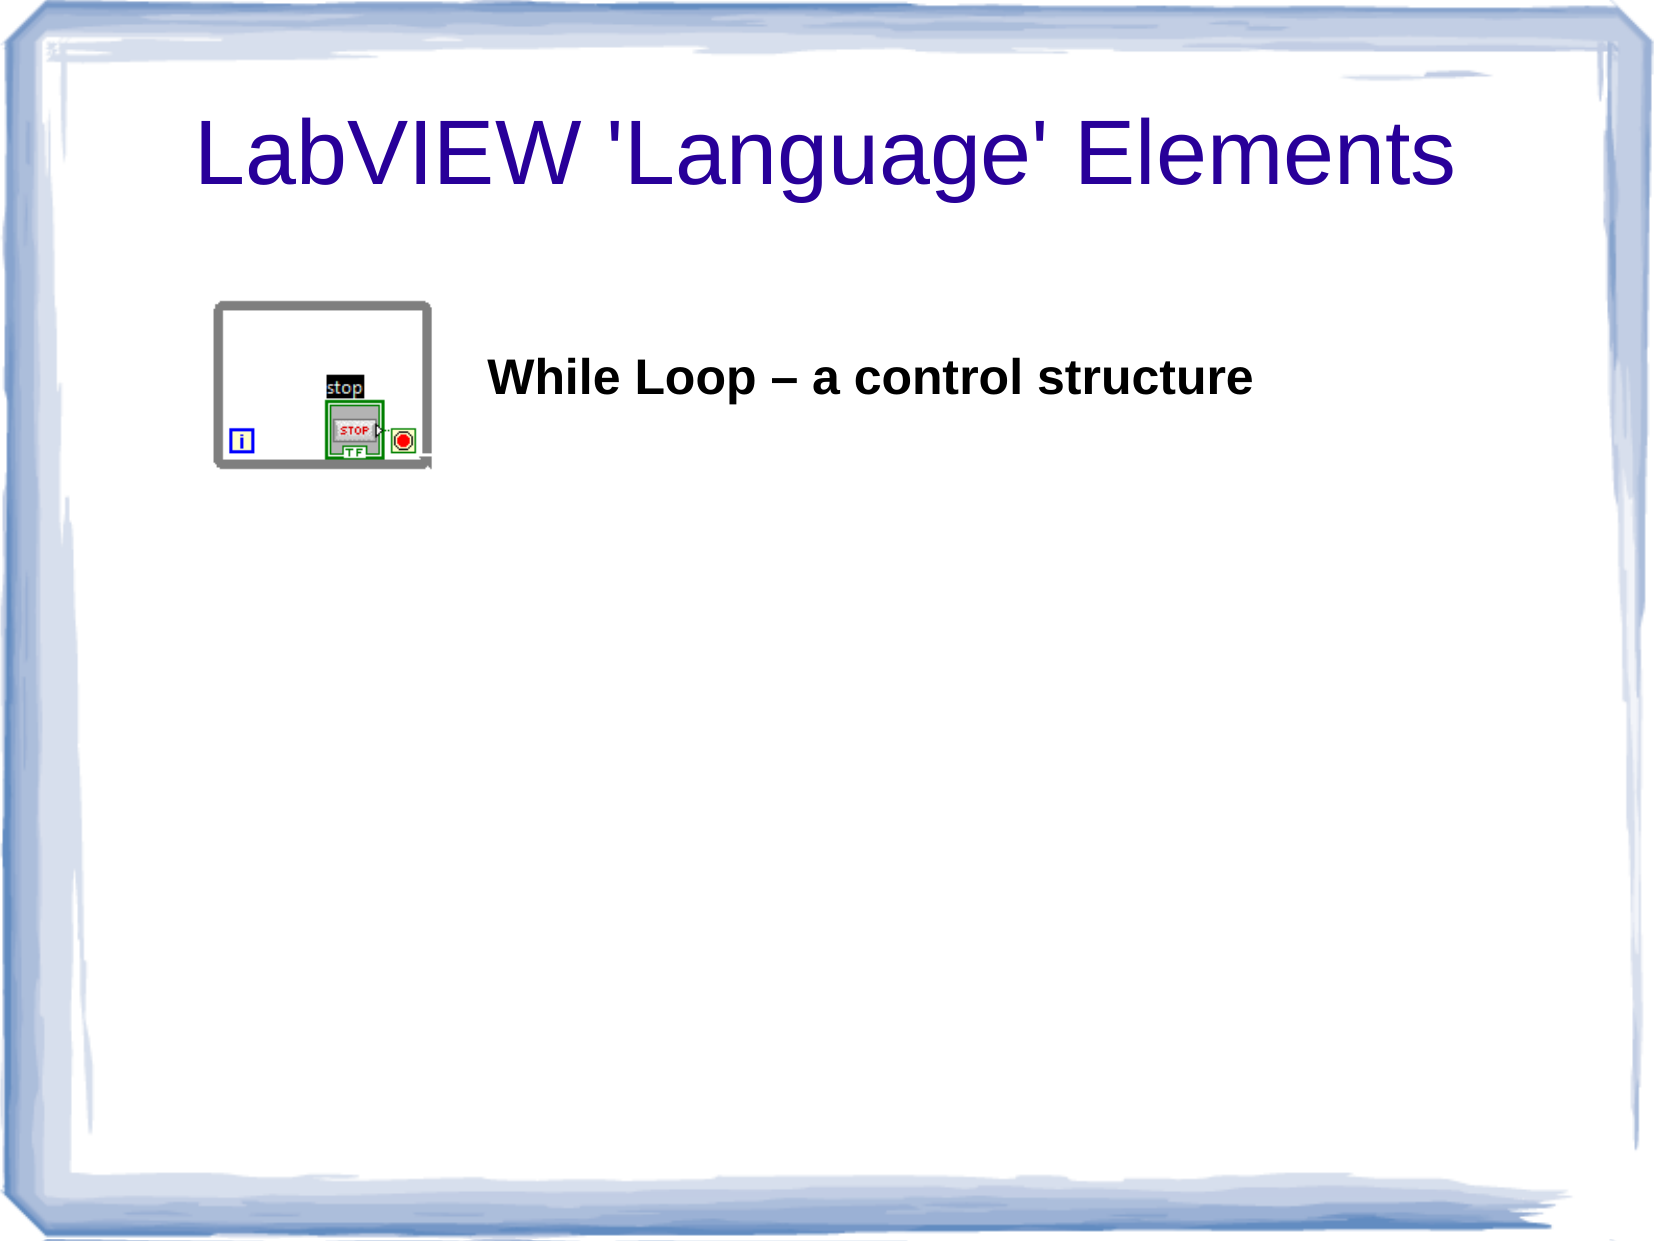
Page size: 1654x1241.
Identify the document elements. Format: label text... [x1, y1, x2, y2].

title LabVIEW 'Language' Elements [82, 56, 1571, 250]
text_box While Loop – a control structure [472, 341, 1329, 414]
picture [0, 0, 1654, 1241]
